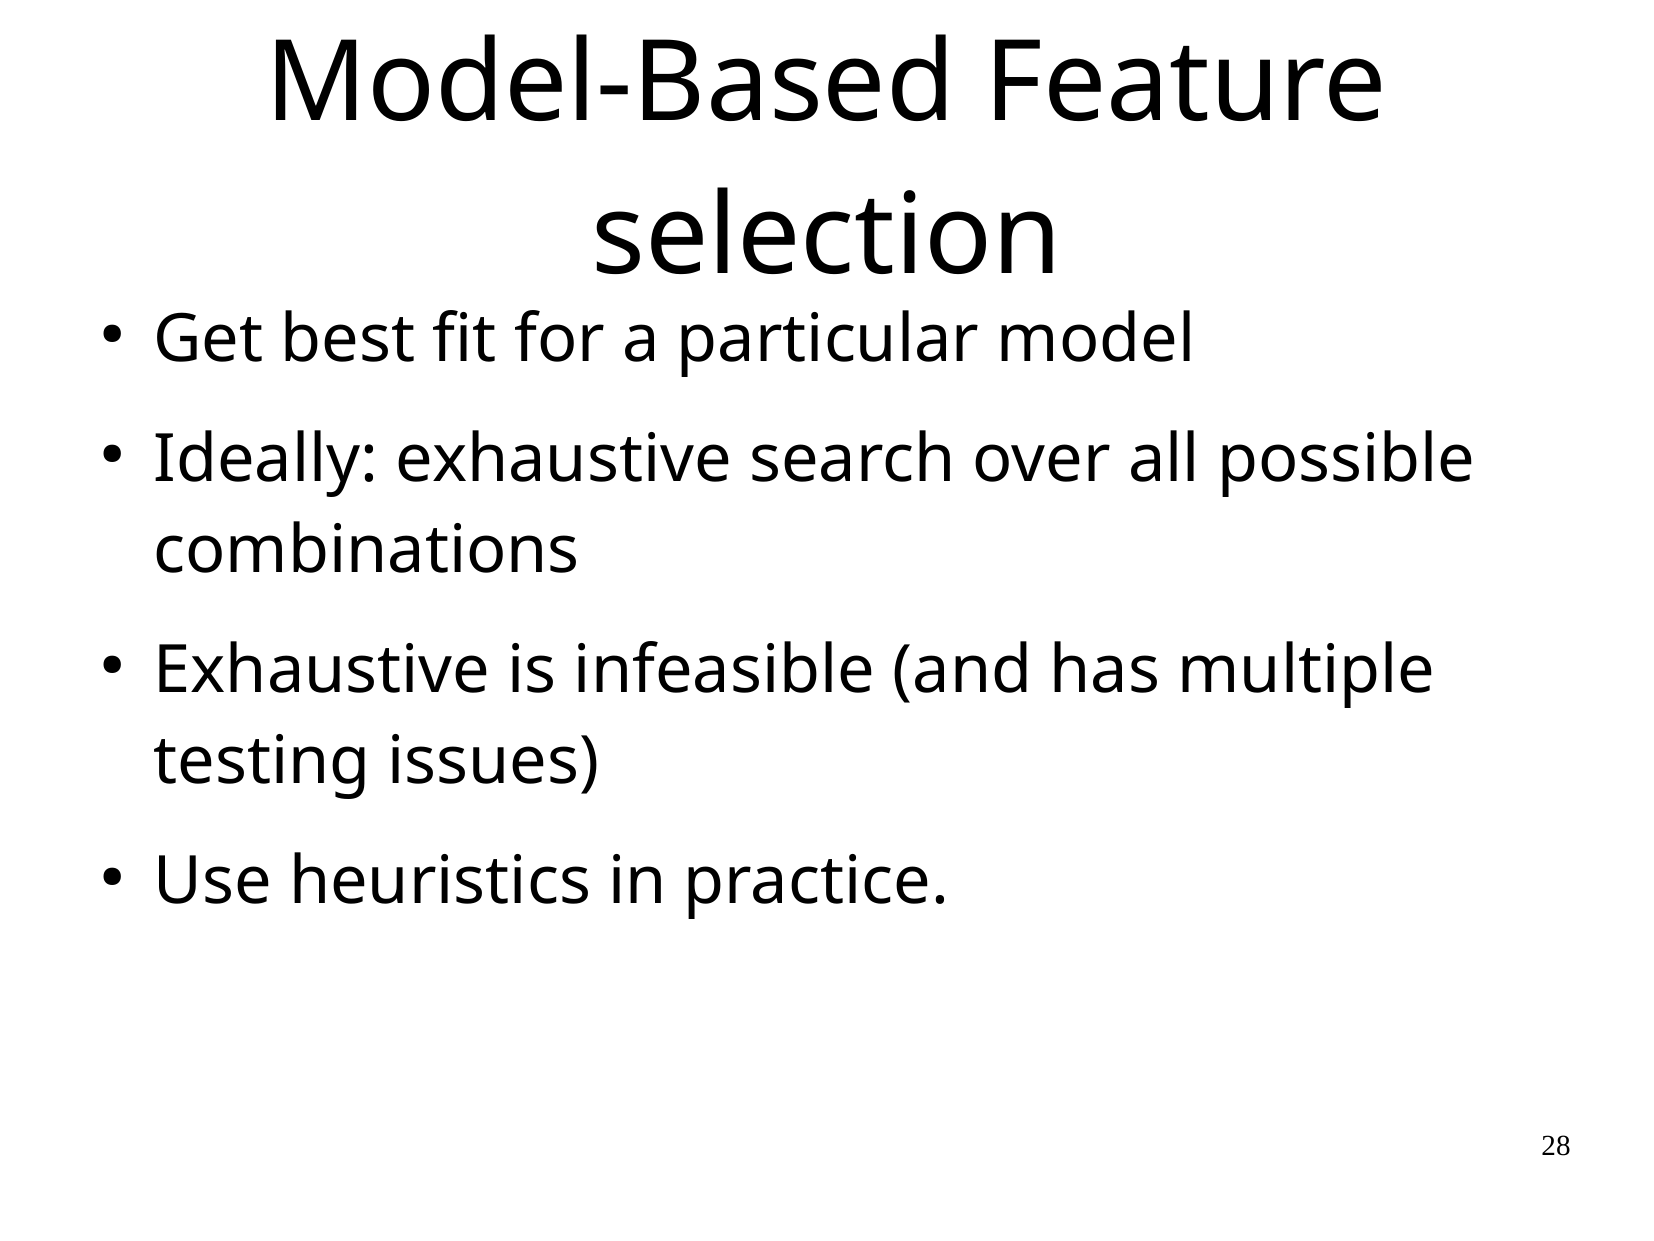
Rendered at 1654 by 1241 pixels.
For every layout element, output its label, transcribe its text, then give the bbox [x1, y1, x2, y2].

title Model-Based Feature selection [82, 49, 1571, 257]
list Get best fit for a particular model Ideally: exhaustive search over all possible combinations Exhaustive is infeasible (and has multiple testing issues) Use heuristics in practice. [82, 290, 1571, 1010]
